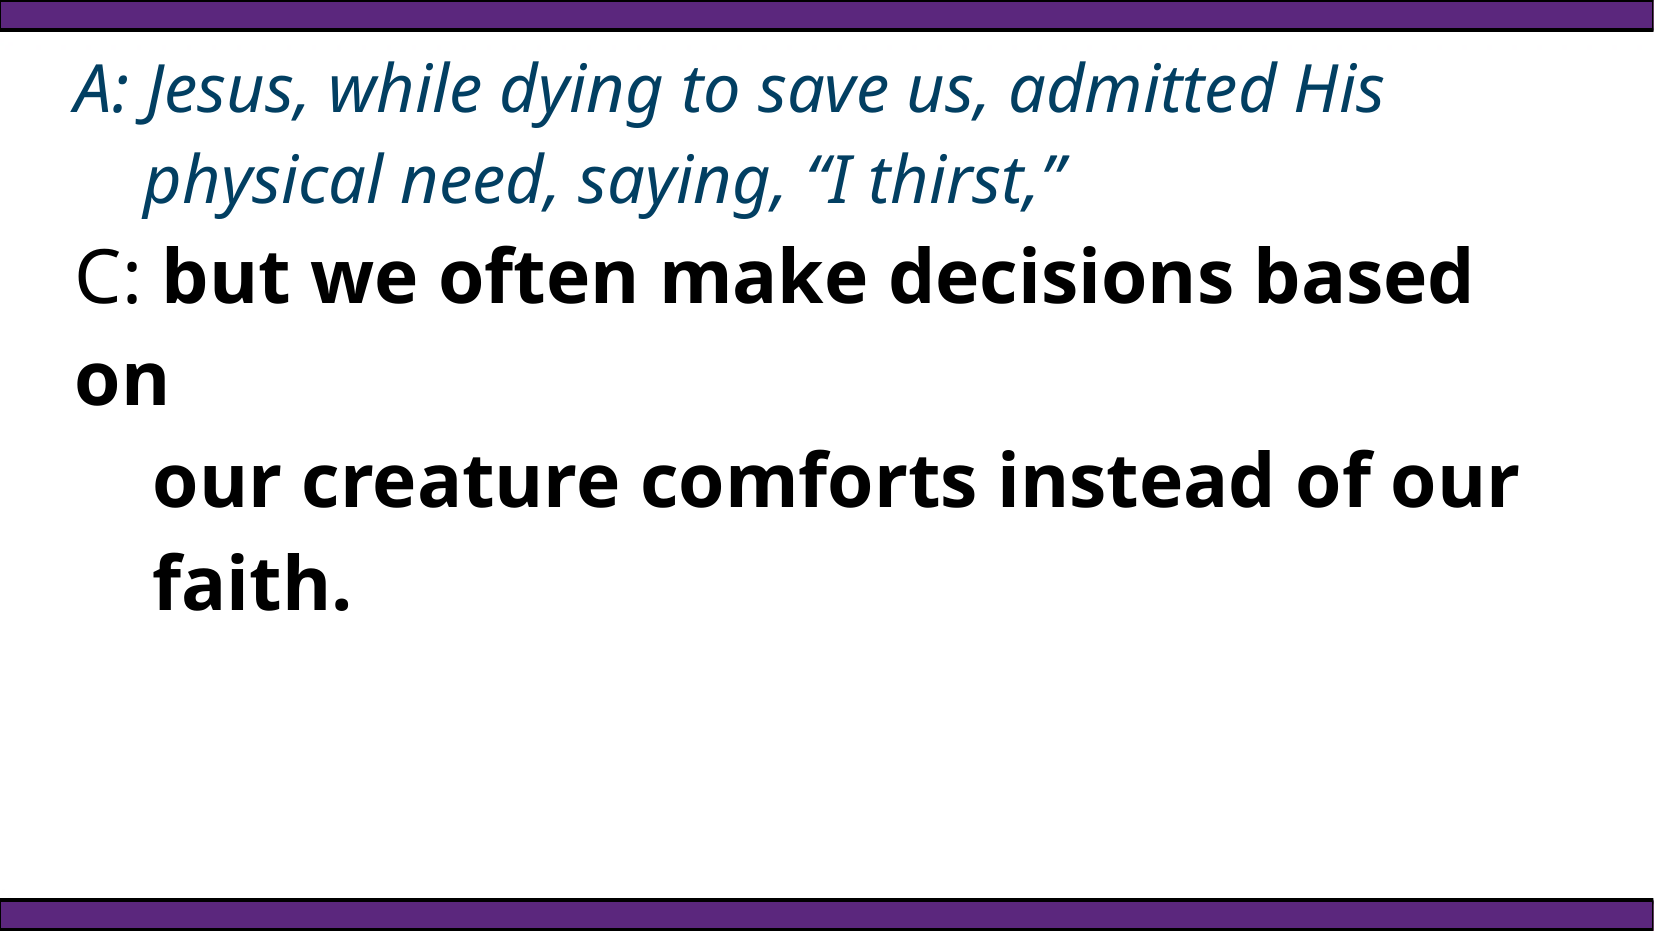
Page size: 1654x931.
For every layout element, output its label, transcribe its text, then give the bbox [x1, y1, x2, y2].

text_box [0, 0, 1654, 31]
text_box A: Jesus, while dying to save us, admitted His physical need, saying, “I thirst,” C: but we often make decisions based on our creature comforts instead of our faith. [60, 34, 1606, 526]
picture [0, 31, 1654, 900]
text_box [0, 900, 1654, 931]
